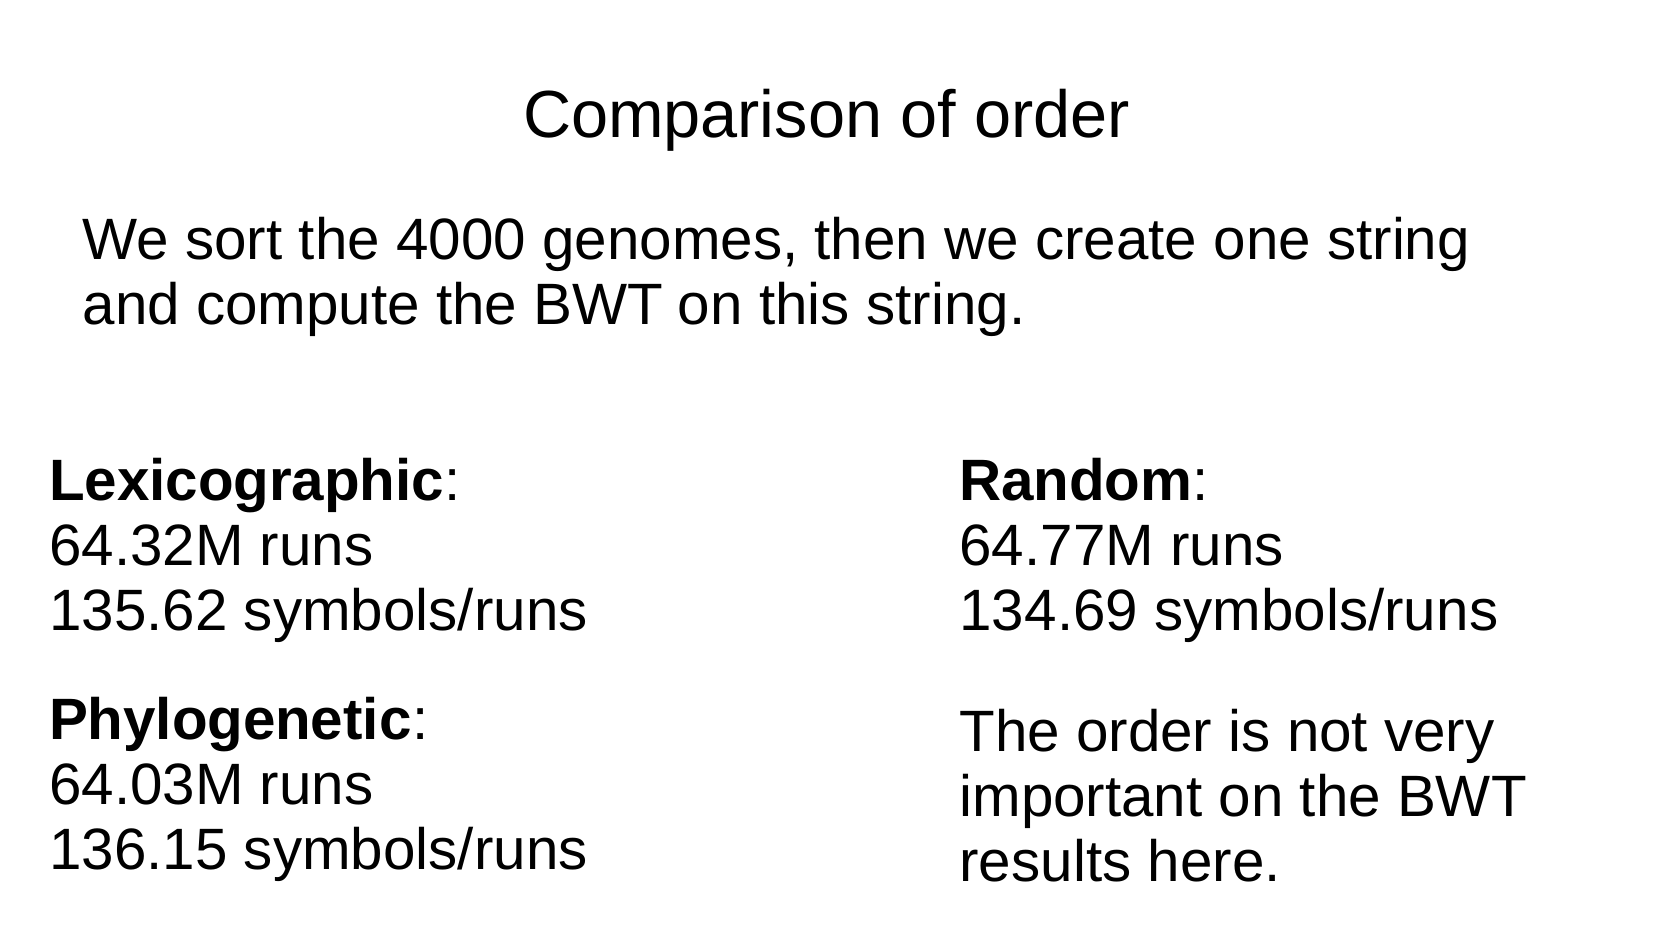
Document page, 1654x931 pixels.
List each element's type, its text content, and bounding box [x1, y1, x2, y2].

text_box The order is not very important on the BWT results here. [944, 691, 1654, 931]
subtitle We sort the 4000 genomes, then we create one string and compute the BWT on this string. [82, 206, 1565, 432]
text_box Random: 64.77M runs 134.69 symbols/runs [944, 440, 1590, 680]
text_box Phylogenetic: 64.03M runs 136.15 symbols/runs [34, 679, 680, 919]
title Comparison of order [82, 37, 1571, 193]
text_box Lexicographic: 64.32M runs 135.62 symbols/runs [34, 440, 680, 679]
